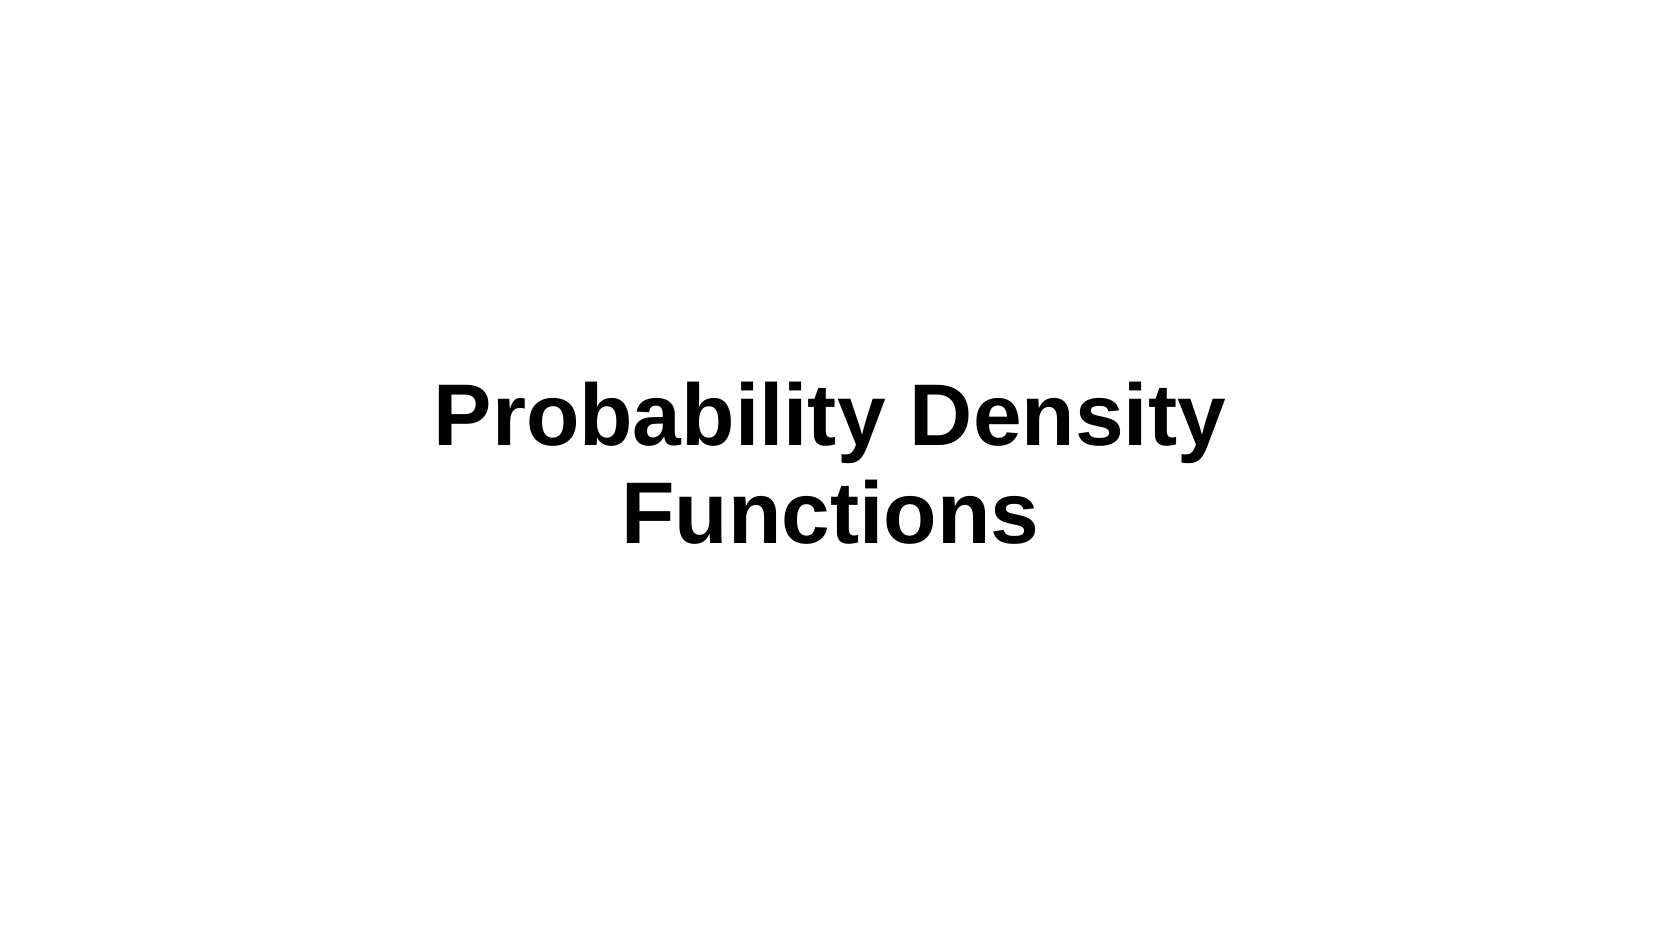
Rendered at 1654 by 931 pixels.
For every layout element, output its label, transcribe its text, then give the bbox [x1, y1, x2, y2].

subtitle Probability Density Functions [255, 264, 1336, 663]
